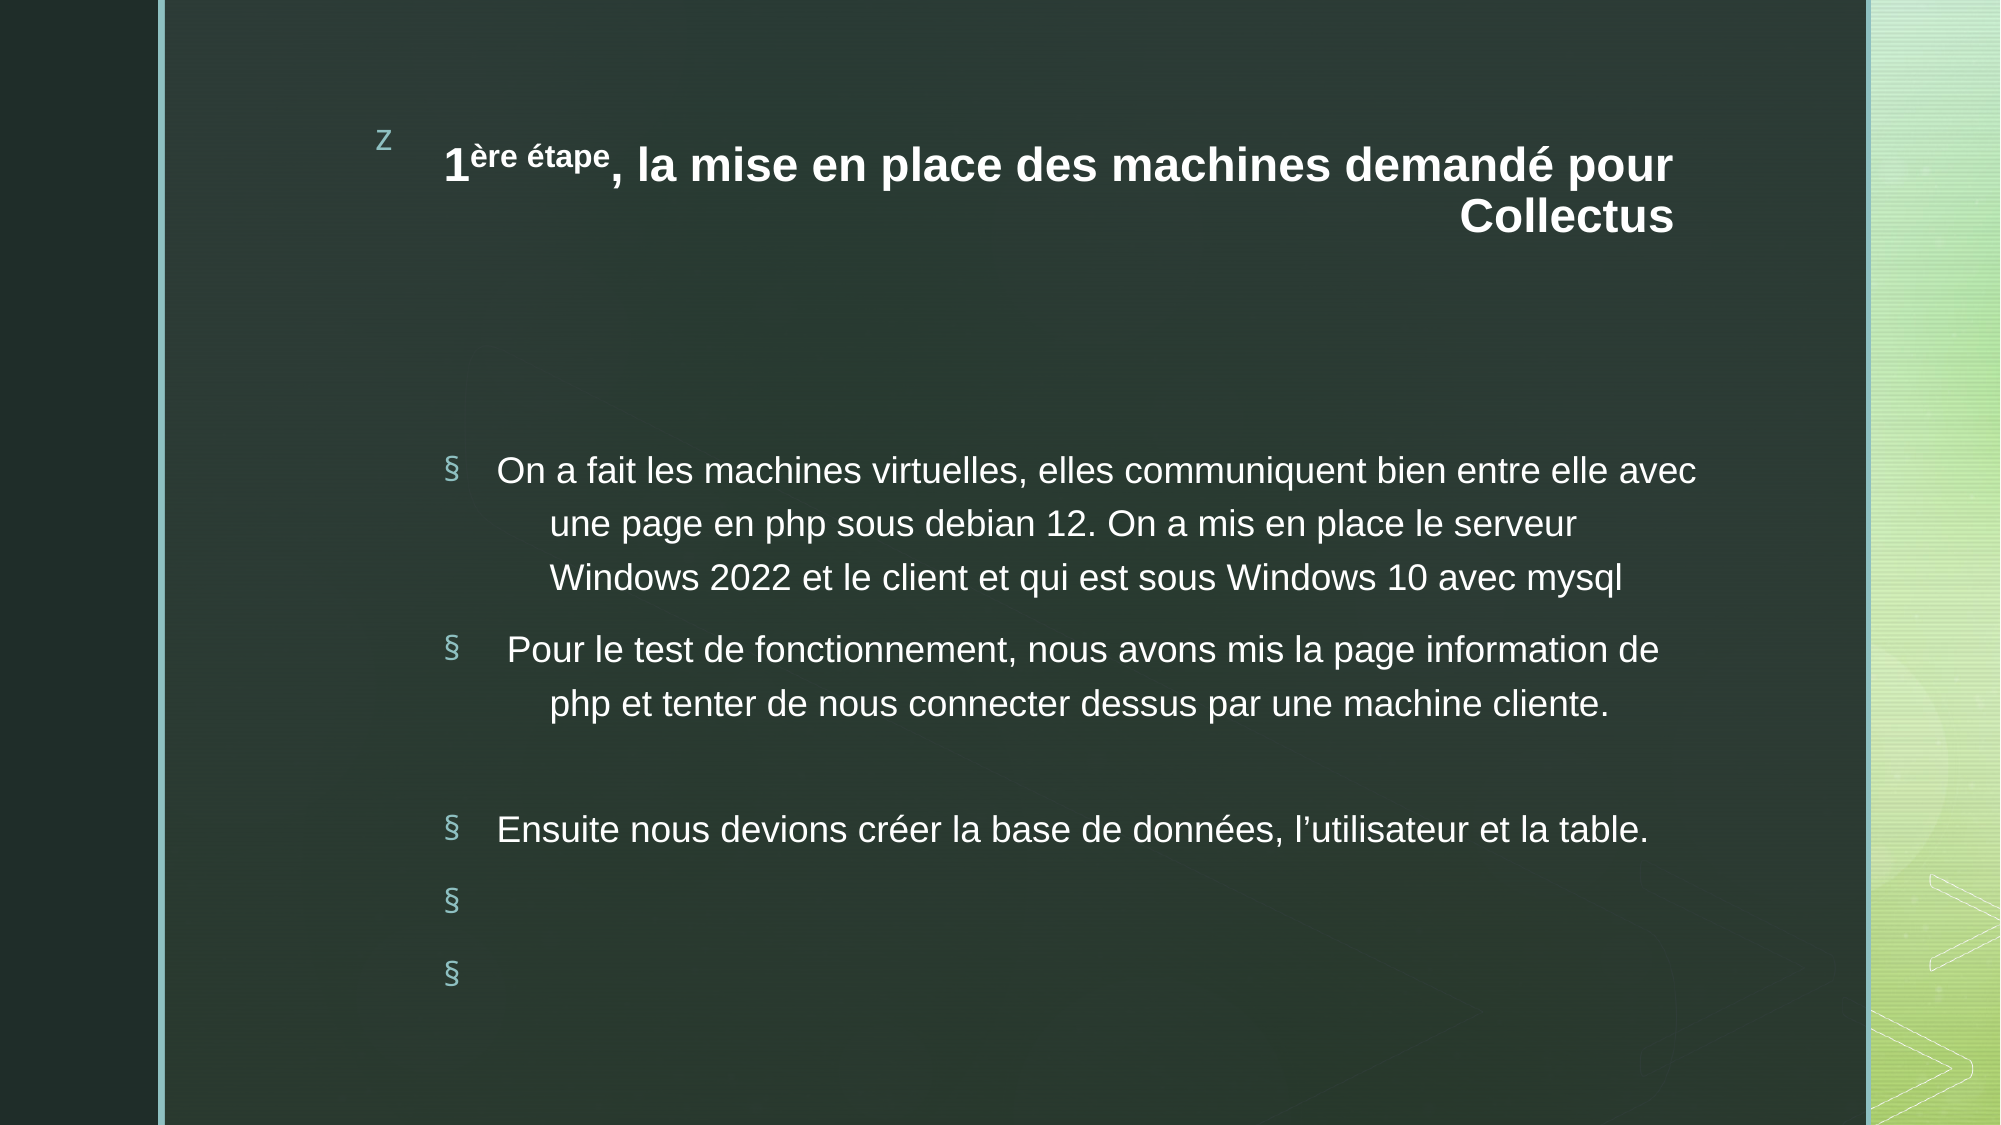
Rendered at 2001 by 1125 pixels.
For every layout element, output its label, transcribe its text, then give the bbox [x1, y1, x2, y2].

title 1ère étape, la mise en place des machines demandé pour Collectus [428, 132, 1734, 310]
list On a fait les machines virtuelles, elles communiquent bien entre elle avec une page en php sous debian 12. On a mis en place le serveur Windows 2022 et le client et qui est sous Windows 10 avec mysql Pour le test de fonctionnement, nous avons mis la page information de php et tenter de nous connecter dessus par une machine cliente. Ensuite nous devions créer la base de données, l’utilisateur et la table. [428, 429, 1734, 993]
